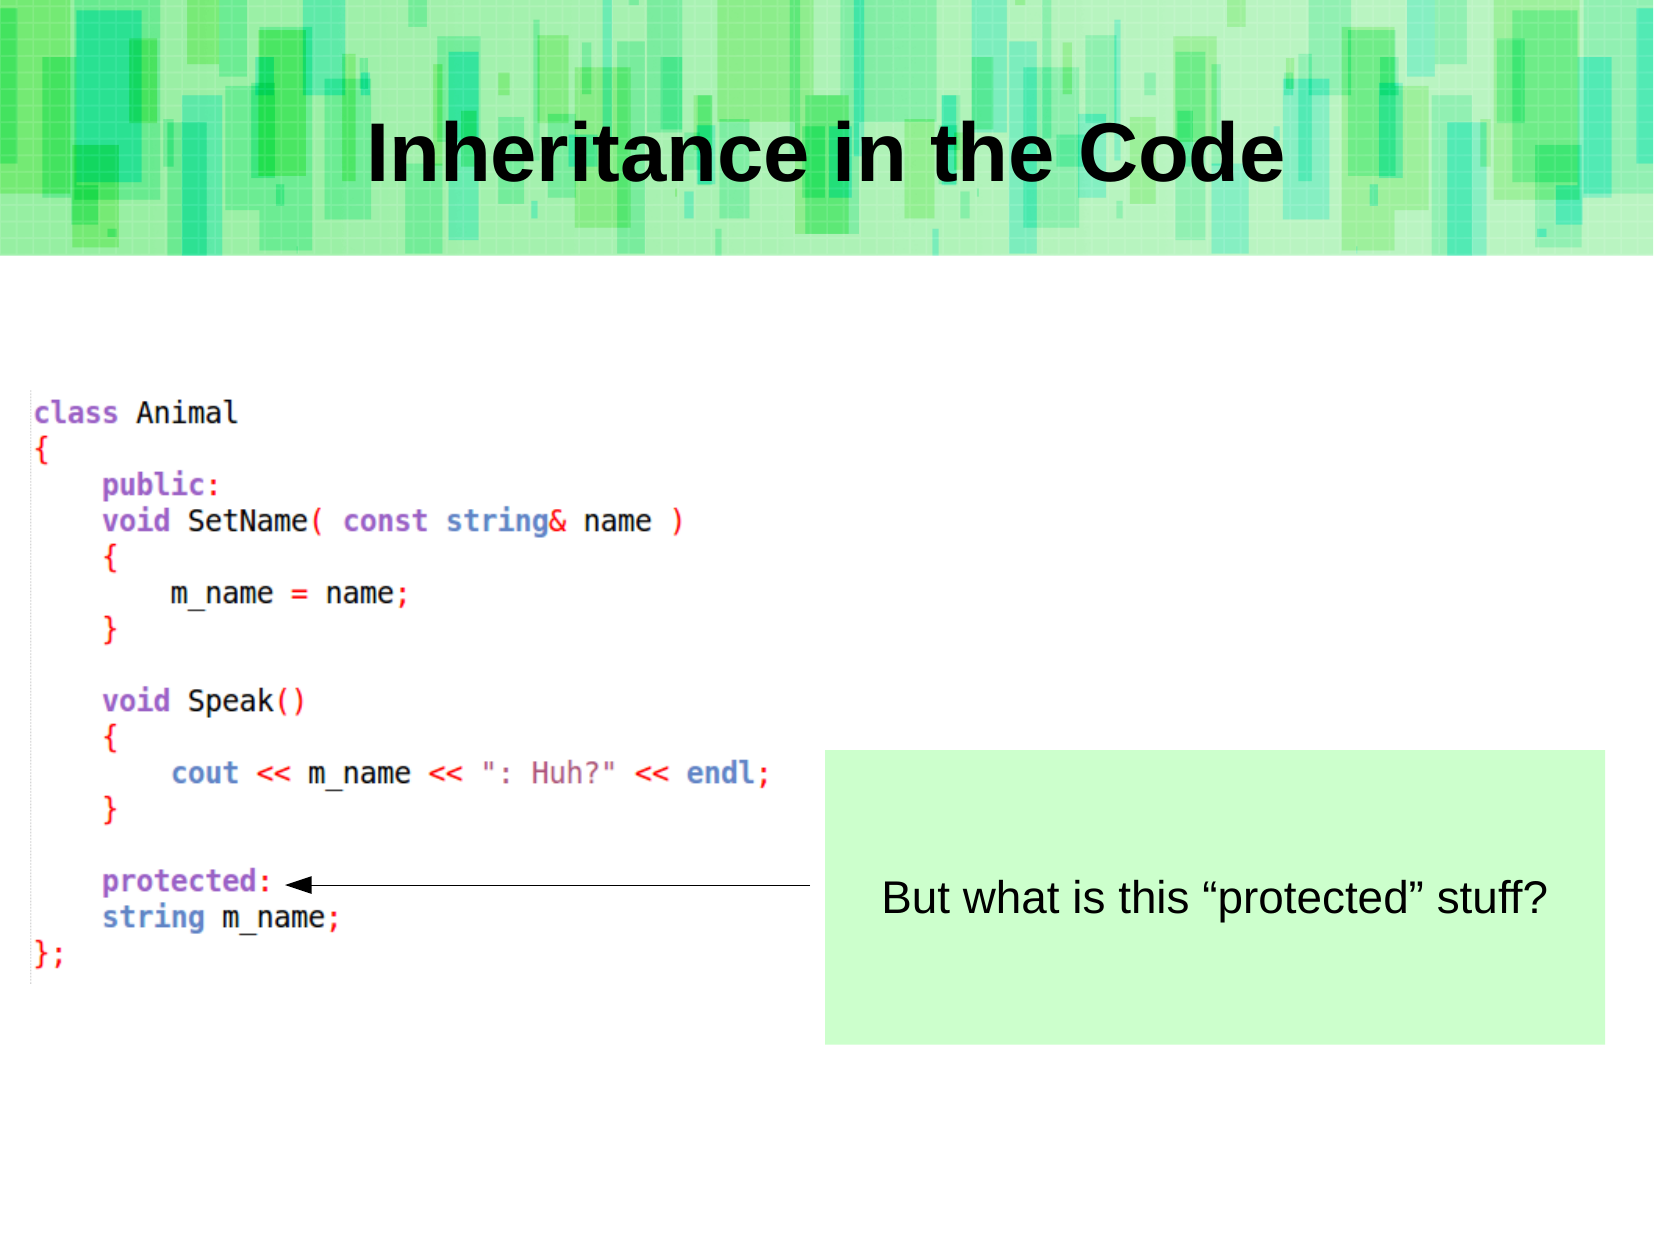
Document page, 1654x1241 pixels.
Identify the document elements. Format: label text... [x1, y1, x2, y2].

picture [0, 0, 1654, 1241]
text_box But what is this “protected” stuff? [825, 750, 1606, 1045]
title Inheritance in the Code [82, 49, 1571, 257]
